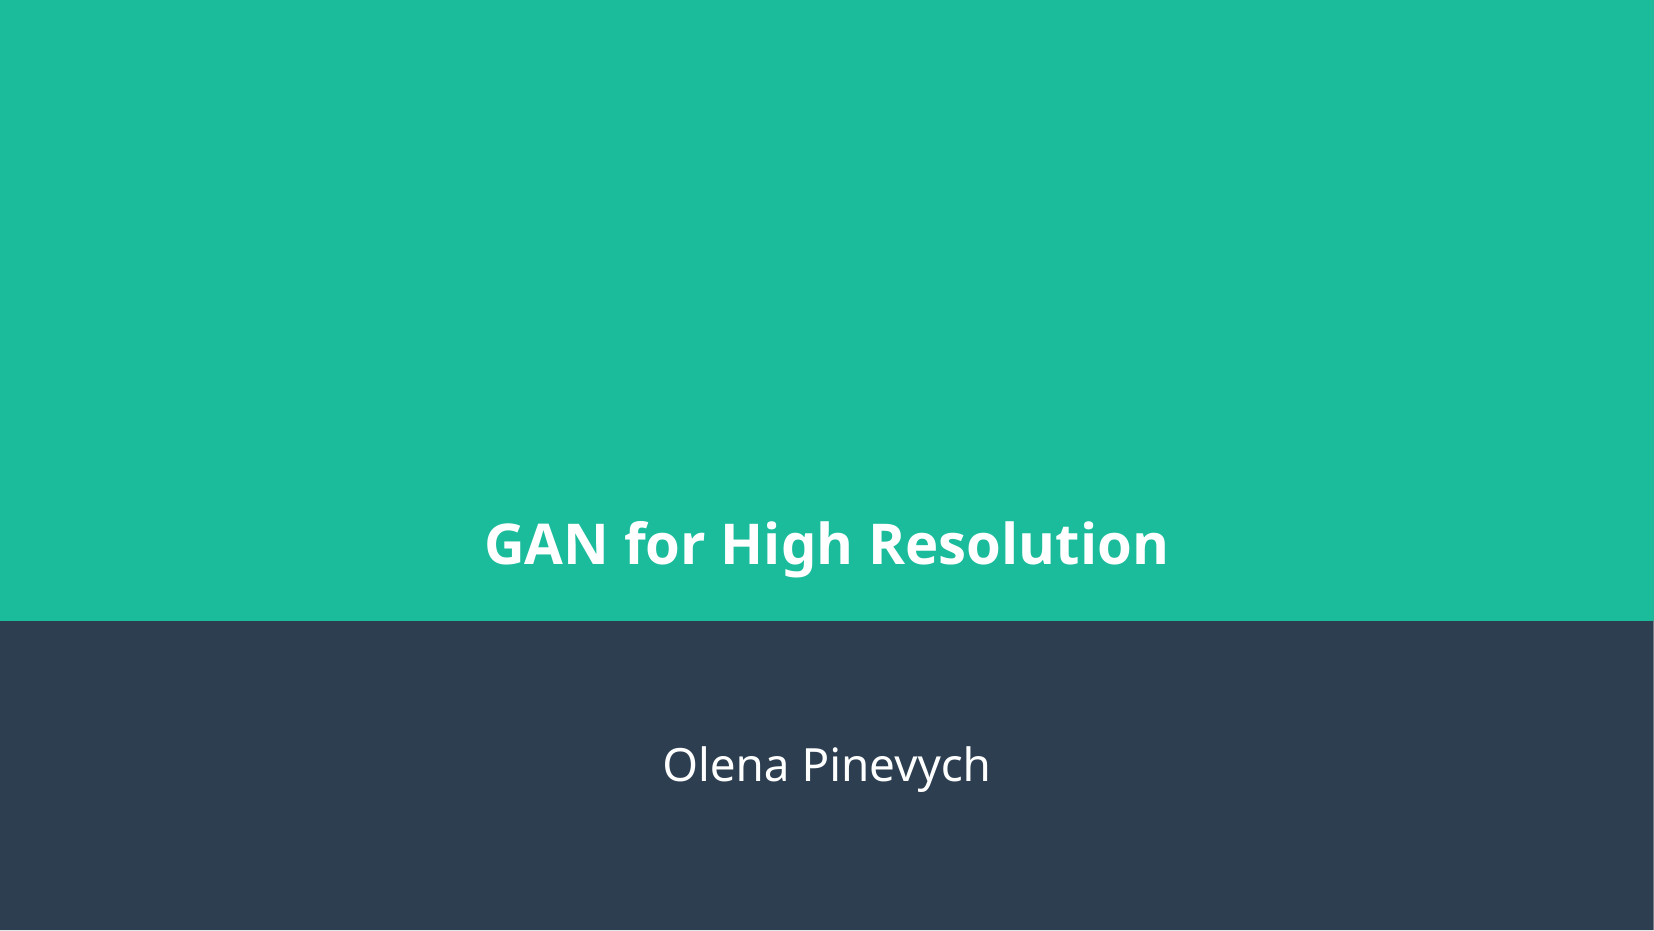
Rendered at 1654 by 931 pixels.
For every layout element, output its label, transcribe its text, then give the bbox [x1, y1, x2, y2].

title GAN for High Resolution [59, 465, 1595, 583]
subtitle Olena Pinevych [59, 642, 1595, 886]
